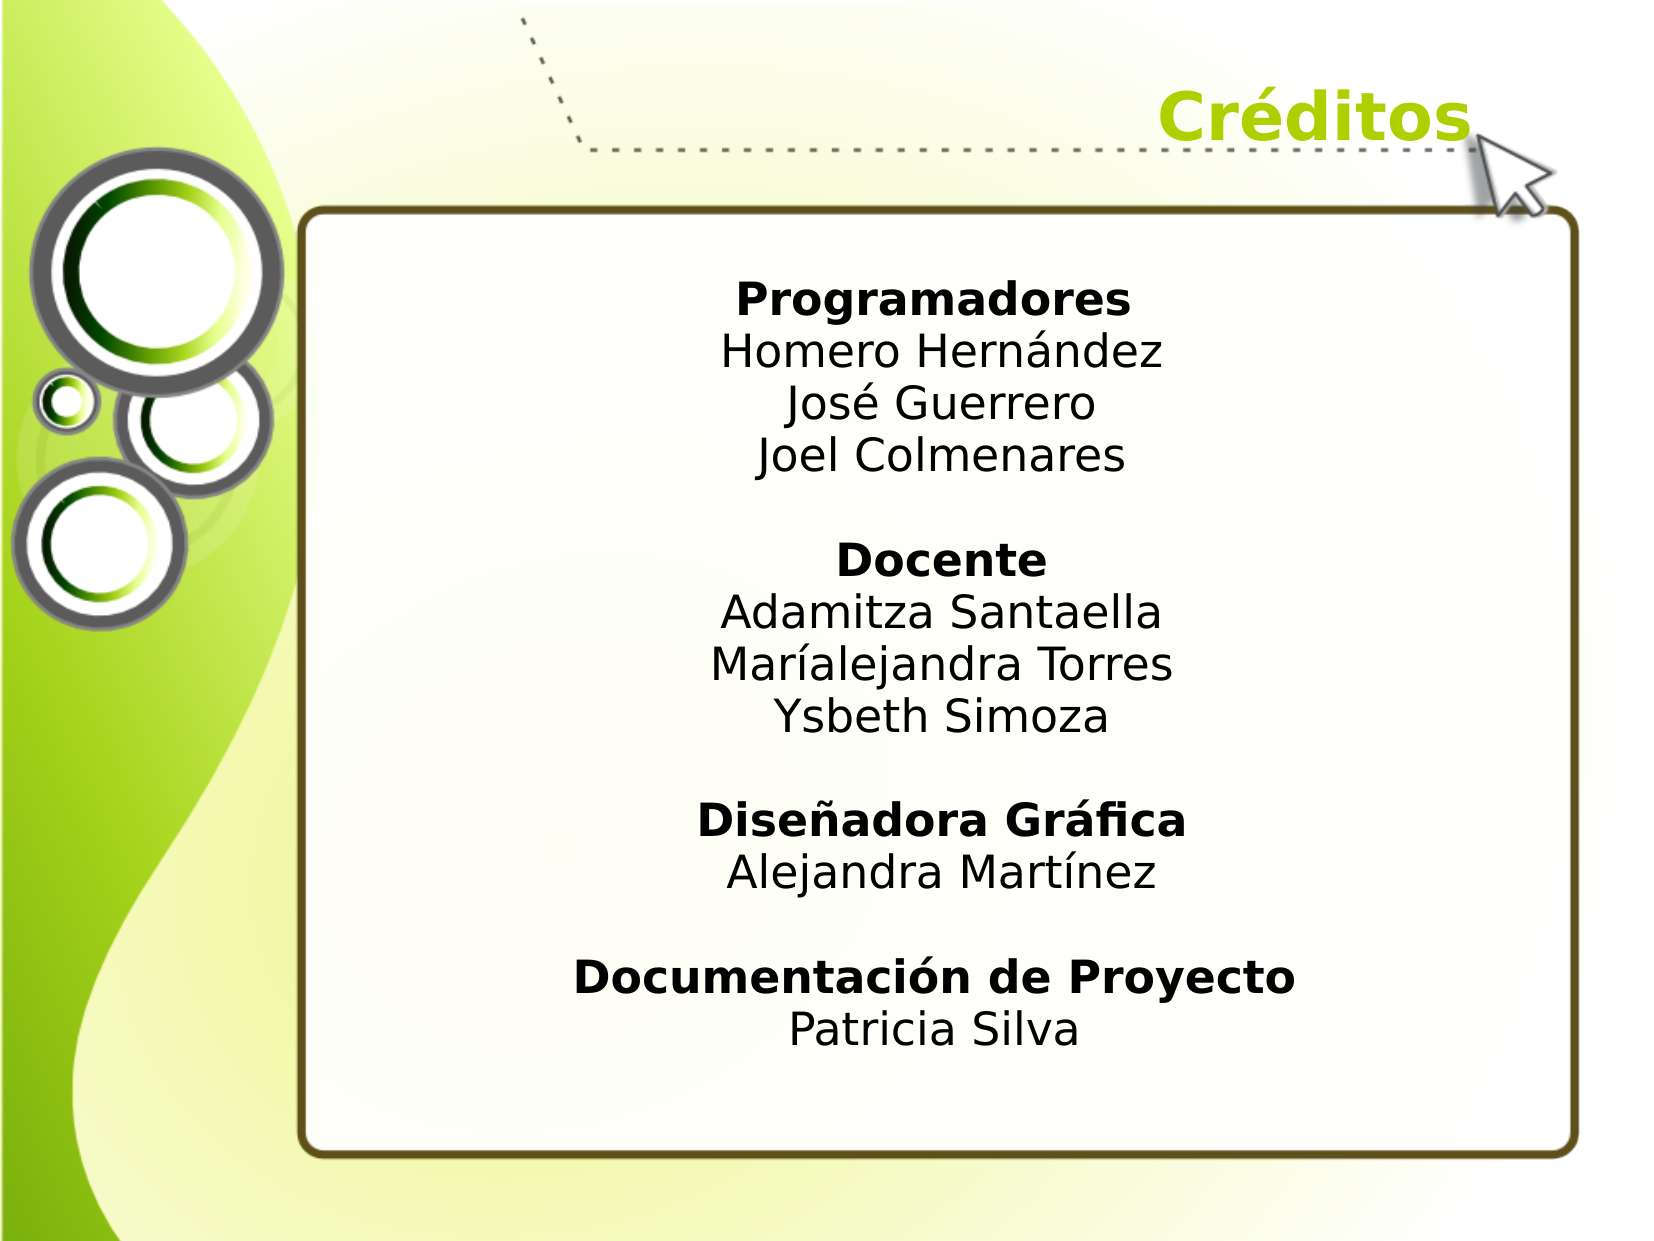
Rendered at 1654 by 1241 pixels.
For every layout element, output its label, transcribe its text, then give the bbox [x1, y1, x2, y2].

text_box Programadores Homero Hernández José Guerrero Joel Colmenares Docente Adamitza Santaella Maríalejandra Torres Ysbeth Simoza Diseñadora Gráfica Alejandra Martínez Documentación de Proyecto Patricia Silva [365, 266, 1518, 1165]
text_box Créditos [874, 70, 1489, 164]
picture [0, 0, 1654, 1241]
